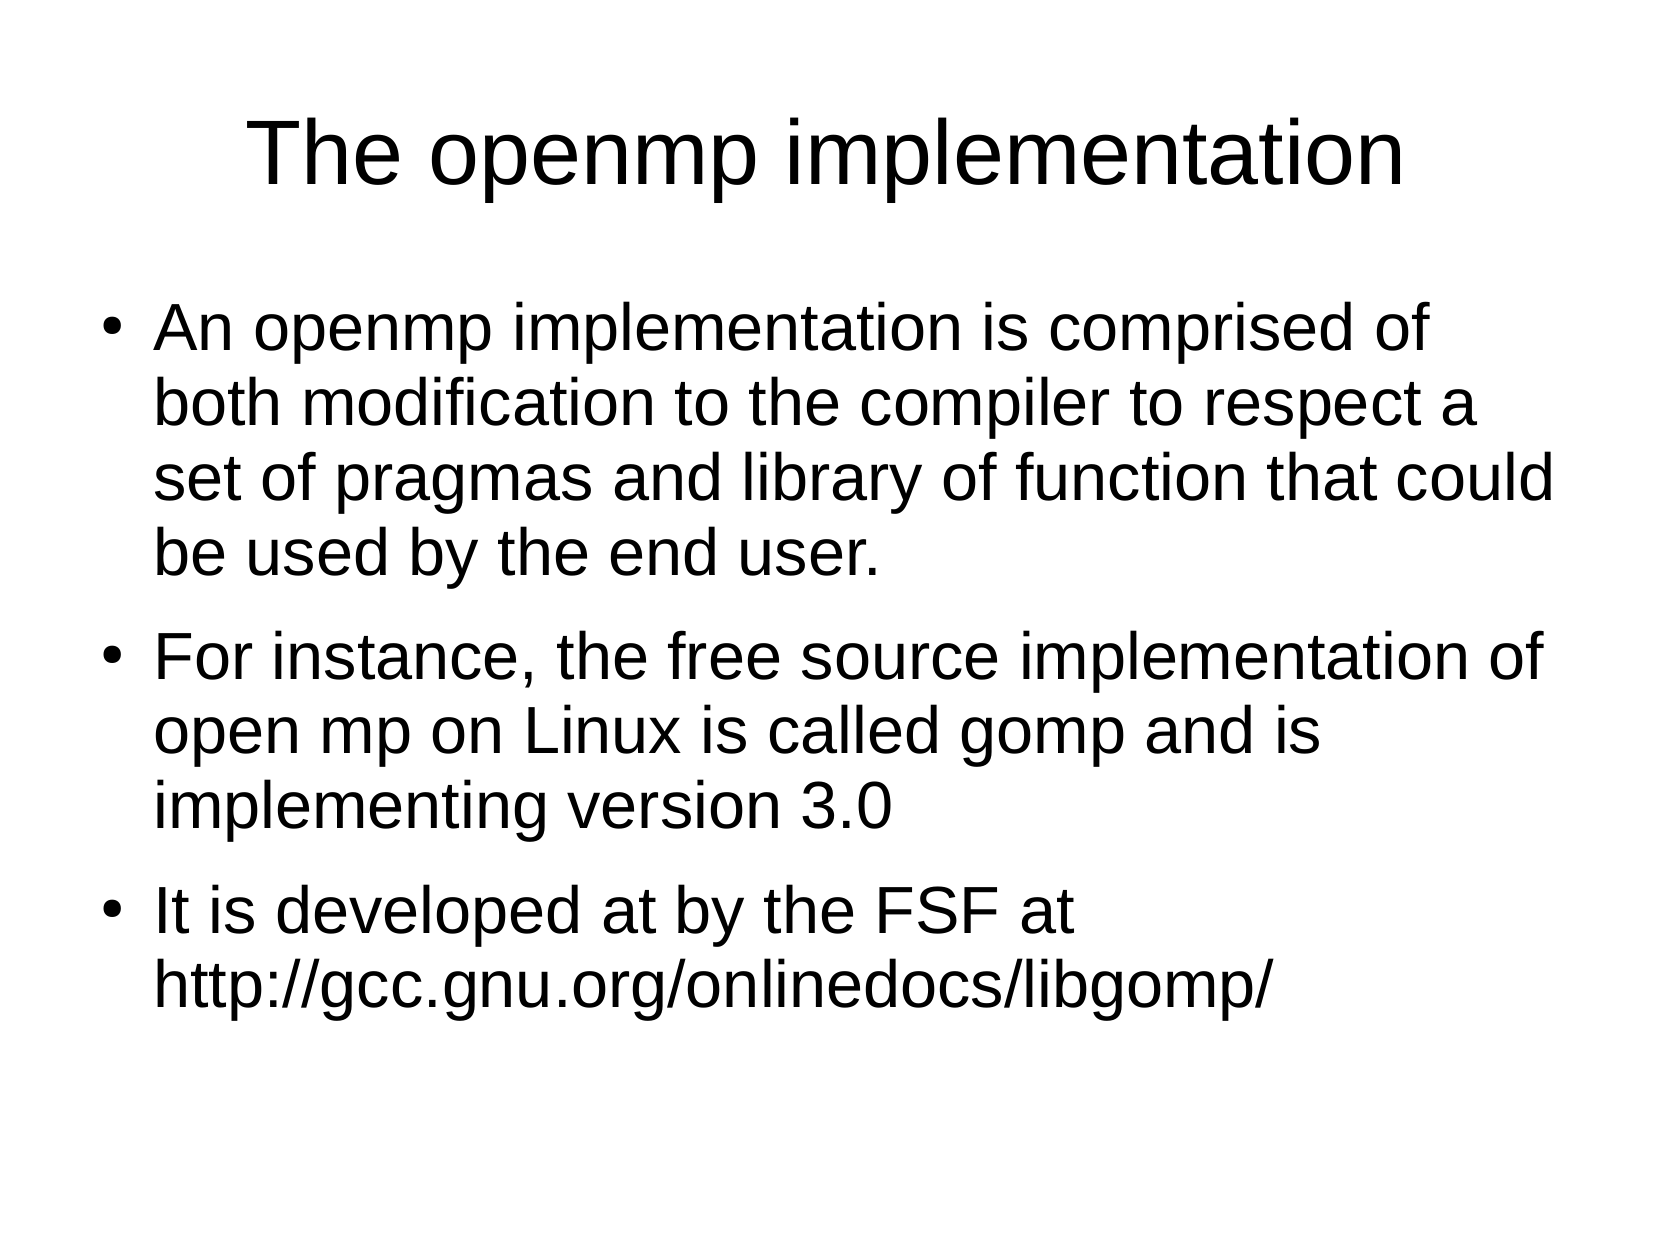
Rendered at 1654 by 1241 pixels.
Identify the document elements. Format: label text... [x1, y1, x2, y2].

list An openmp implementation is comprised of both modification to the compiler to respect a set of pragmas and library of function that could be used by the end user. For instance, the free source implementation of open mp on Linux is called gomp and is implementing version 3.0 It is developed at by the FSF at http://gcc.gnu.org/onlinedocs/libgomp/ [82, 290, 1571, 1109]
title The openmp implementation [82, 49, 1571, 257]
